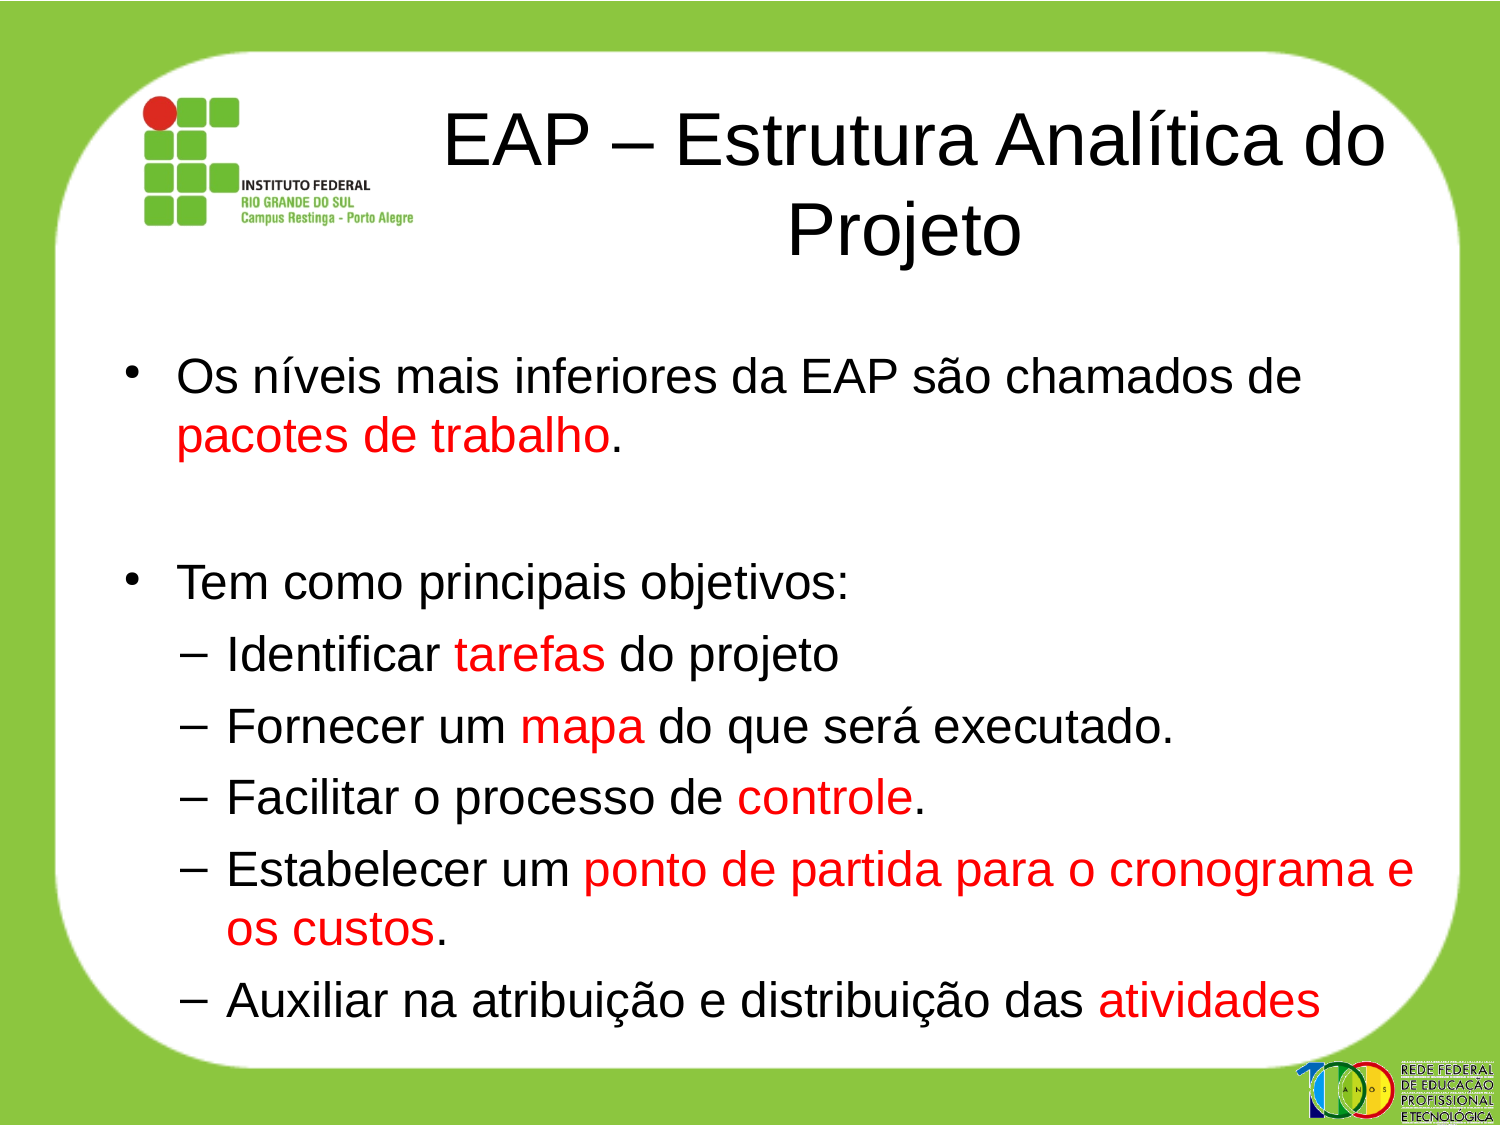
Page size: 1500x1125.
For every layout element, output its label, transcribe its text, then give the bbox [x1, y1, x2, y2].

list Os níveis mais inferiores da EAP são chamados de pacotes de trabalho. Tem como principais objetivos: Identificar tarefas do projeto Fornecer um mapa do que será executado. Facilitar o processo de controle. Estabelecer um ponto de partida para o cronograma e os custos. Auxiliar na atribuição e distribuição das atividades [90, 262, 1441, 1035]
picture [0, 1, 1500, 1125]
title EAP – Estrutura Analítica do Projeto [392, 82, 1500, 271]
